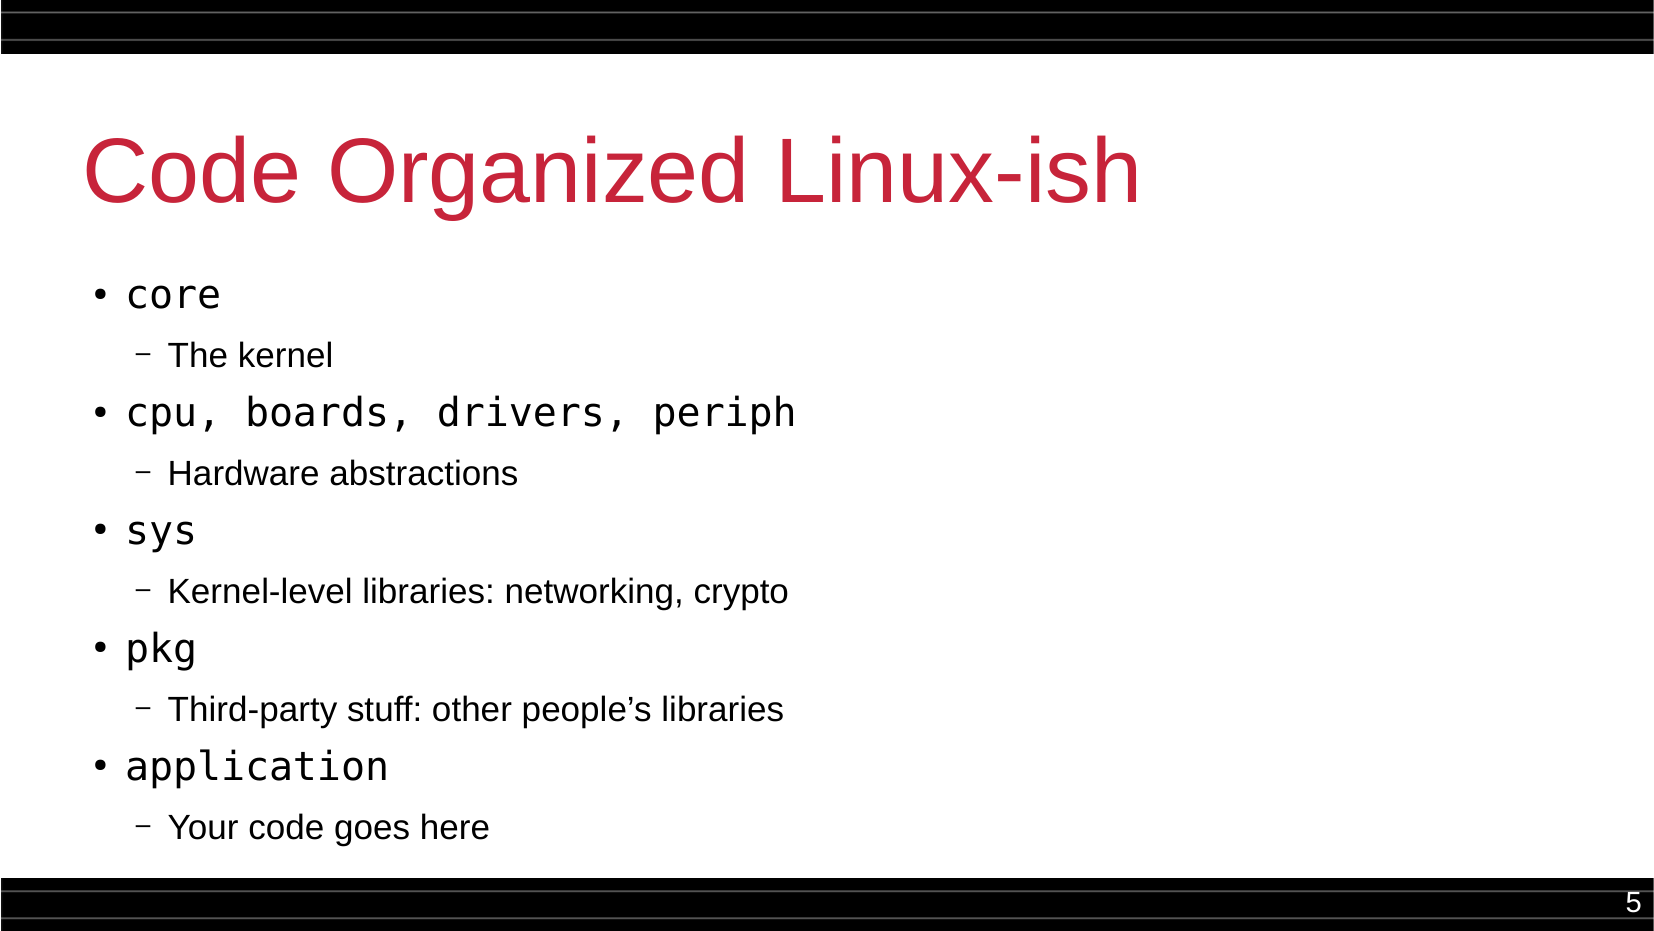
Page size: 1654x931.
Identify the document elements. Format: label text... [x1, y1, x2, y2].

picture [1, 0, 1654, 54]
list core The kernel cpu, boards, drivers, periph Hardware abstractions sys Kernel-level libraries: networking, crypto pkg Third-party stuff: other people’s libraries application Your code goes here [82, 271, 1571, 851]
picture [1, 878, 1654, 931]
title Code Organized Linux-ish [82, 92, 1571, 249]
